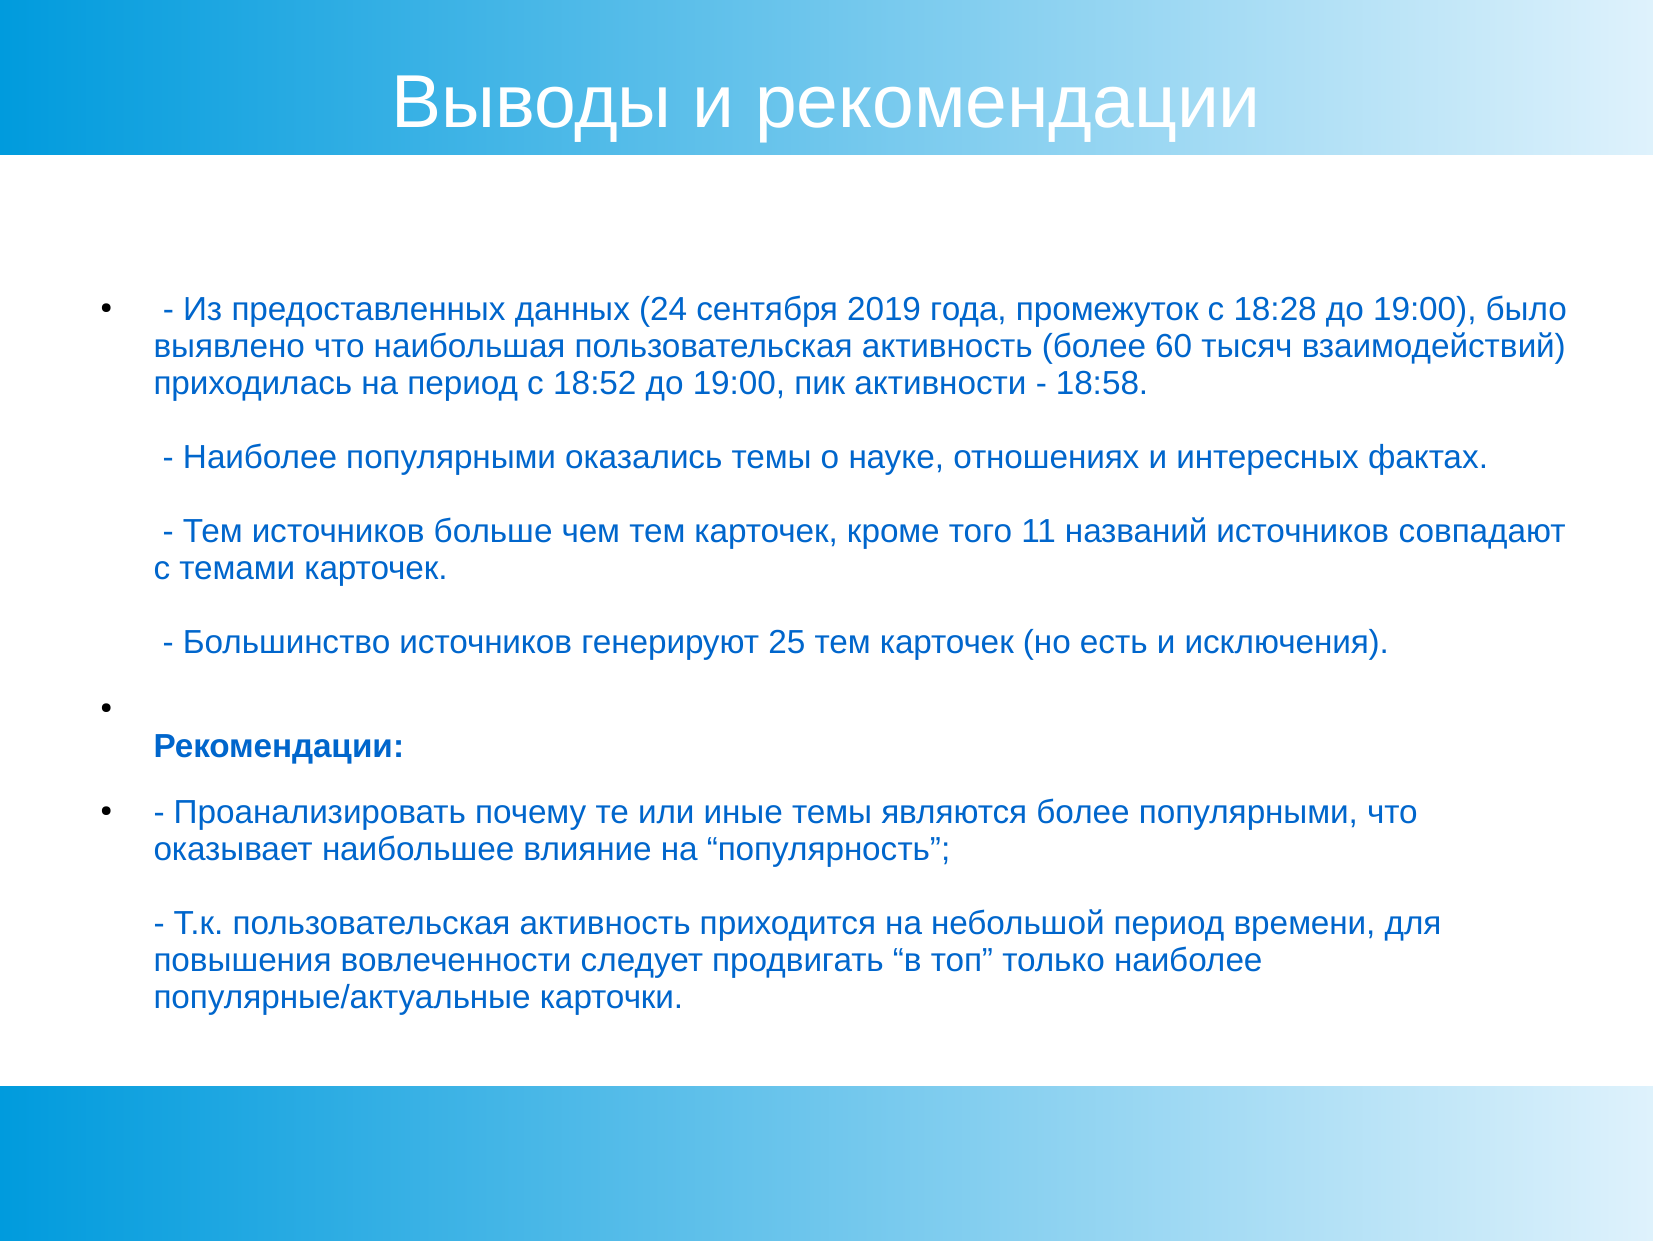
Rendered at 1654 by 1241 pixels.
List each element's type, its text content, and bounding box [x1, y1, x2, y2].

list - Из предоставленных данных (24 сентября 2019 года, промежуток с 18:28 до 19:00), было выявлено что наибольшая пользовательская активность (более 60 тысяч взаимодействий) приходилась на период с 18:52 до 19:00, пик активности - 18:58. - Наиболее популярными оказались темы о науке, отношениях и интересных фактах. - Тем источников больше чем тем карточек, кроме того 11 названий источников совпадают с темами карточек. - Большинство источников генерируют 25 тем карточек (но есть и исключения). Рекомендации: - Проанализировать почему те или иные темы являются более популярными, что оказывает наибольшее влияние на “популярность”; - Т.к. пользовательская активность приходится на небольшой период времени, для повышения вовлеченности следует продвигать “в топ” только наиболее популярные/актуальные карточки. [82, 290, 1571, 1010]
title Выводы и рекомендации [82, 49, 1571, 155]
